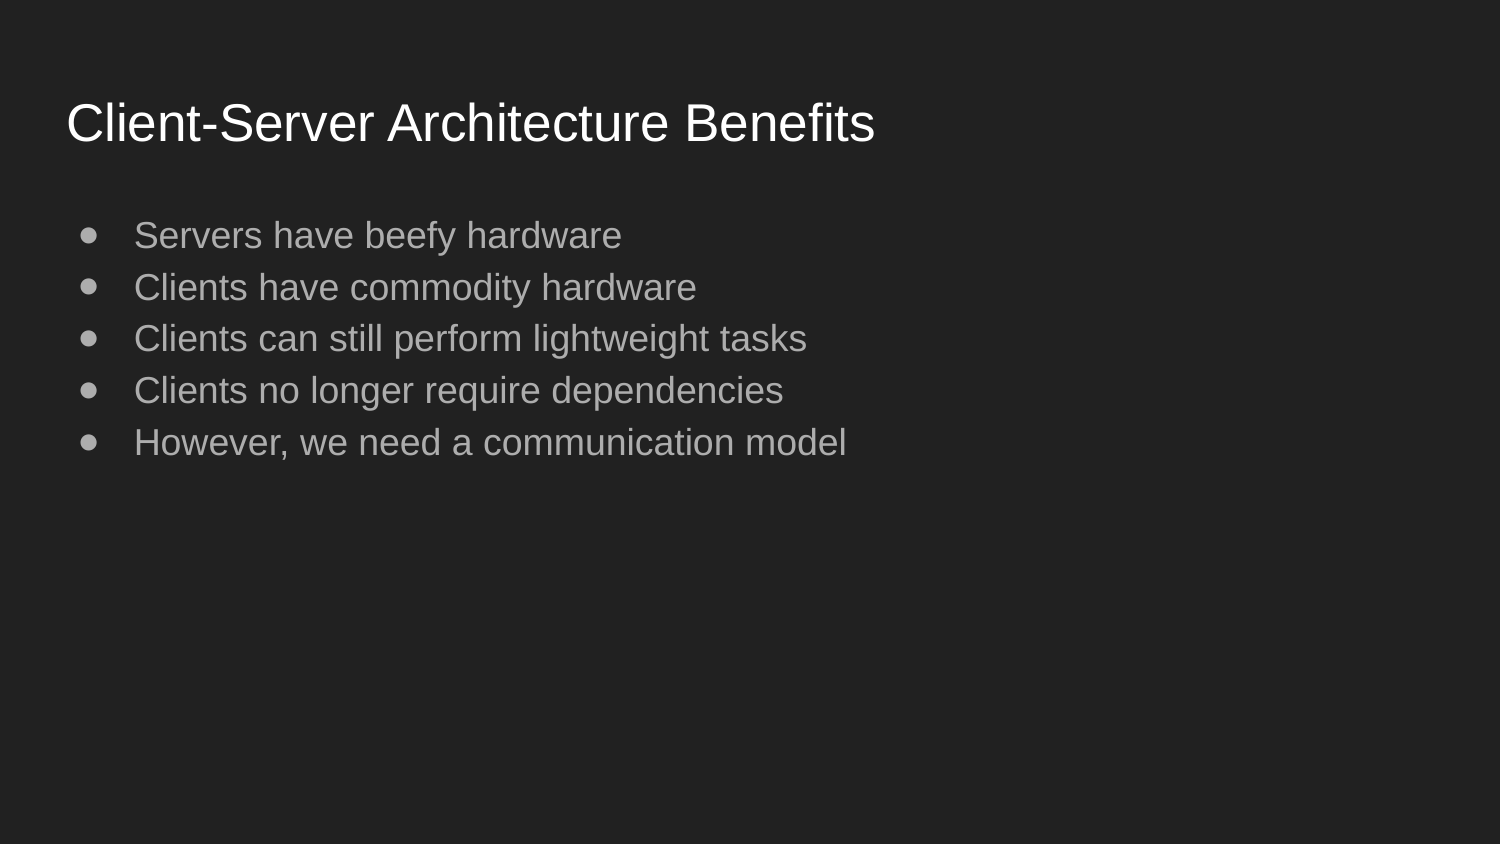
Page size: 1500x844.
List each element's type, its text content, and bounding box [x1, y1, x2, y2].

title Client-Server Architecture Benefits [51, 72, 1449, 167]
list Servers have beefy hardware Clients have commodity hardware Clients can still perform lightweight tasks Clients no longer require dependencies However, we need a communication model [43, 189, 1442, 750]
